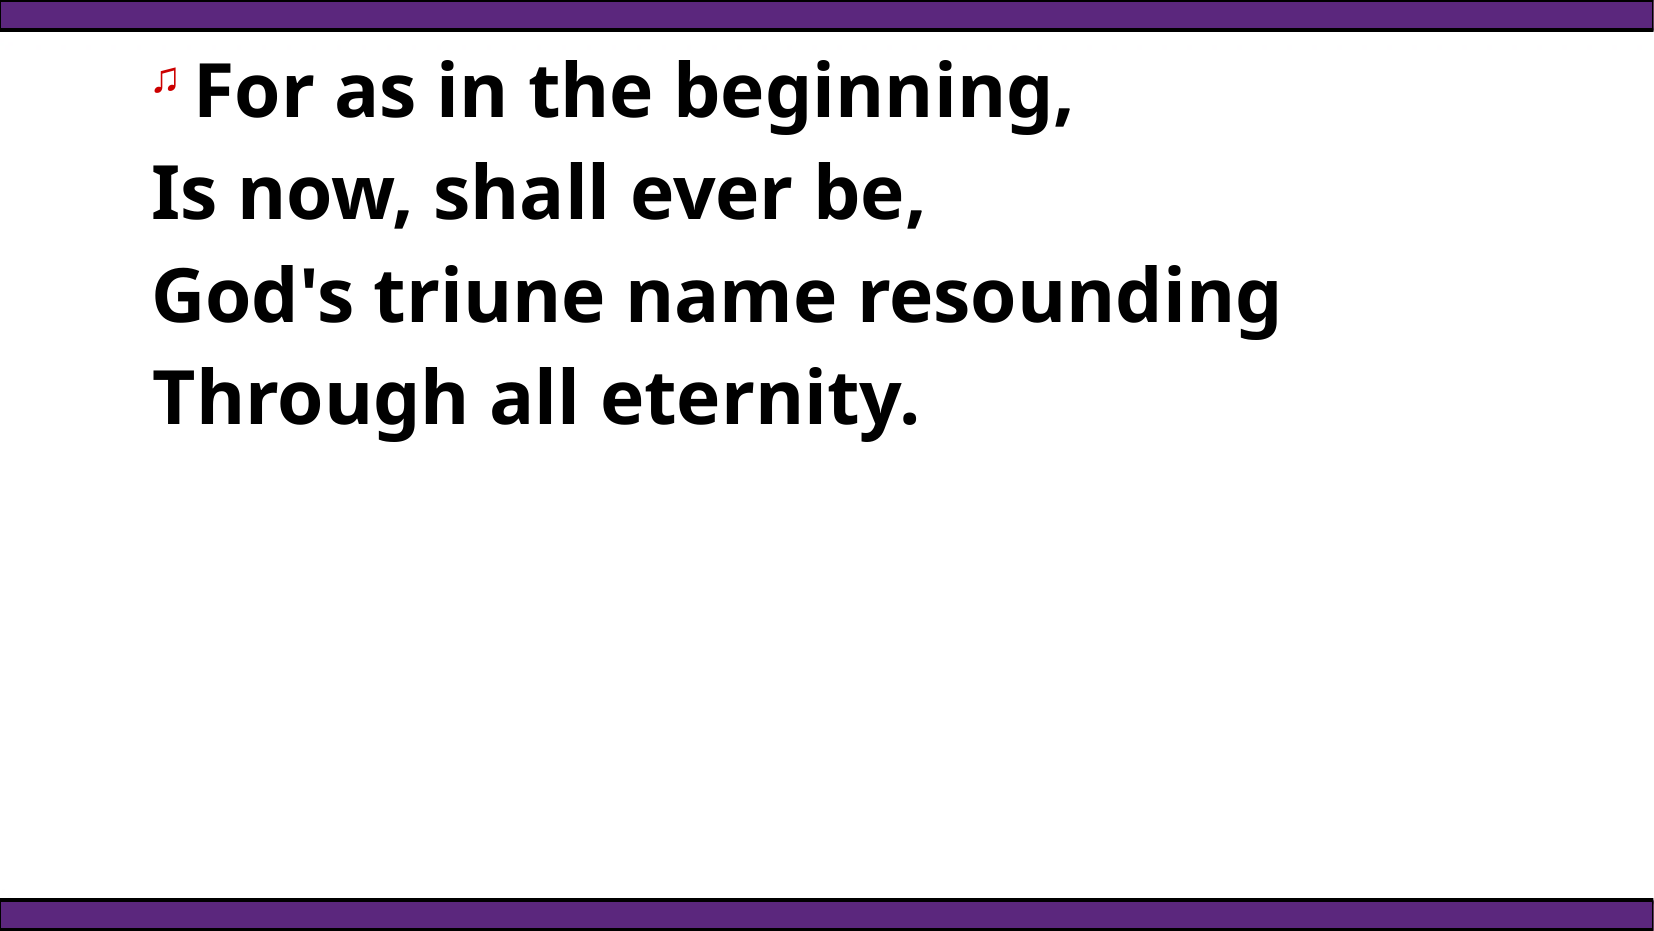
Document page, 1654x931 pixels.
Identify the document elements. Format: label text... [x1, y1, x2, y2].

text_box ♫ For as in the beginning, Is now, shall ever be, God's triune name resounding Through all eternity. [60, 30, 1606, 445]
text_box [0, 0, 1654, 31]
text_box [0, 900, 1654, 931]
picture [0, 31, 1654, 900]
